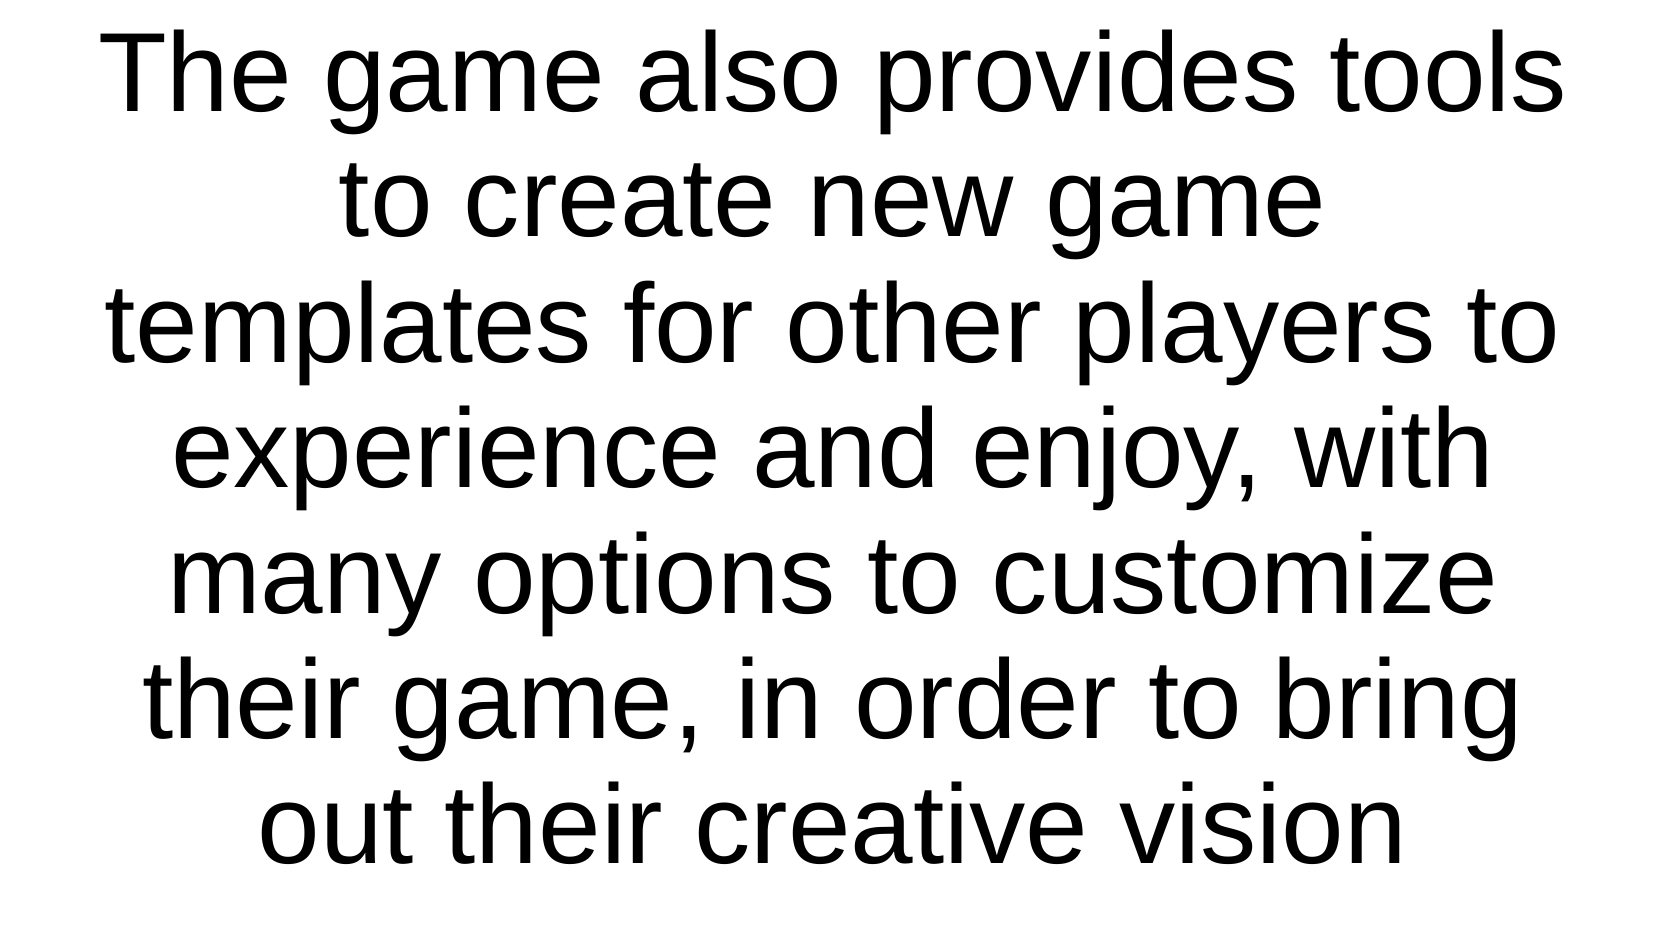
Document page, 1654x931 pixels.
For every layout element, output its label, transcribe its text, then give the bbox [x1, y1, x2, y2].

subtitle The game also provides tools to create new game templates for other players to experience and enjoy, with many options to customize their game, in order to bring out their creative vision [88, 9, 1577, 888]
